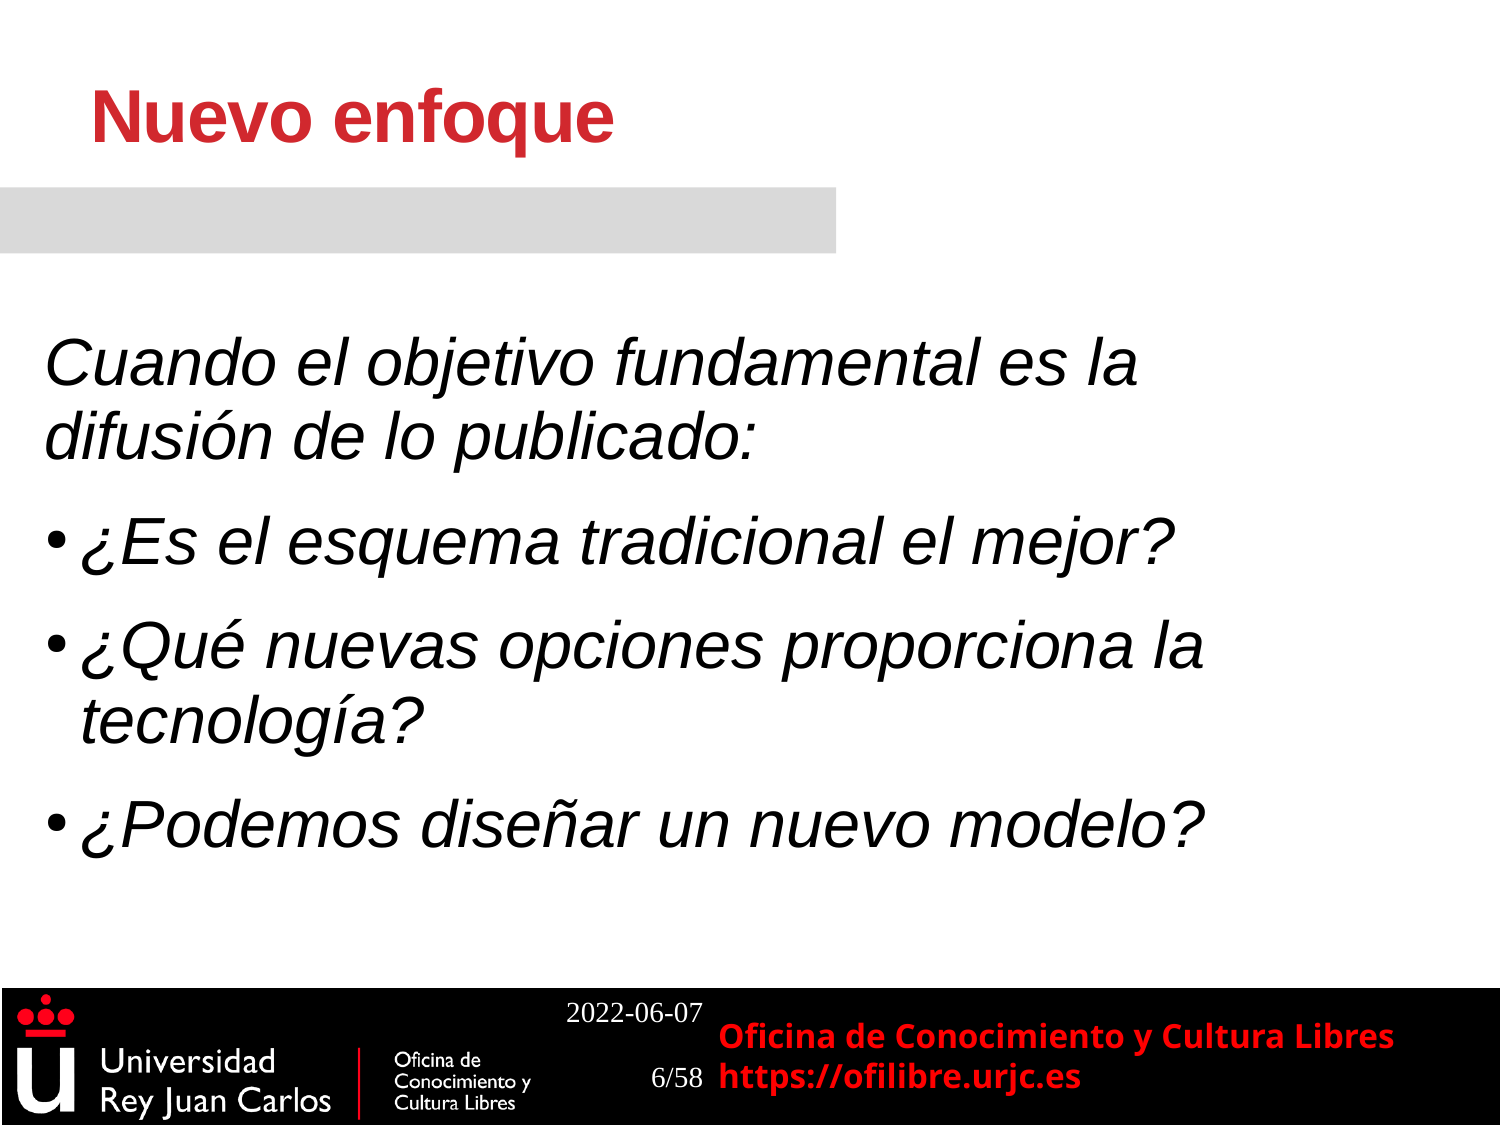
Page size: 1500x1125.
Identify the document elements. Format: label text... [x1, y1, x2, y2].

text_box Nuevo enfoque [0, 24, 1326, 172]
text_box Cuando el objetivo fundamental es la difusión de lo publicado: ¿Es el esquema tradicional el mejor? ¿Qué nuevas opciones proporciona la tecnología? ¿Podemos diseñar un nuevo modelo? [30, 317, 1396, 870]
title [75, 7, 1425, 196]
picture [17, 994, 531, 1120]
